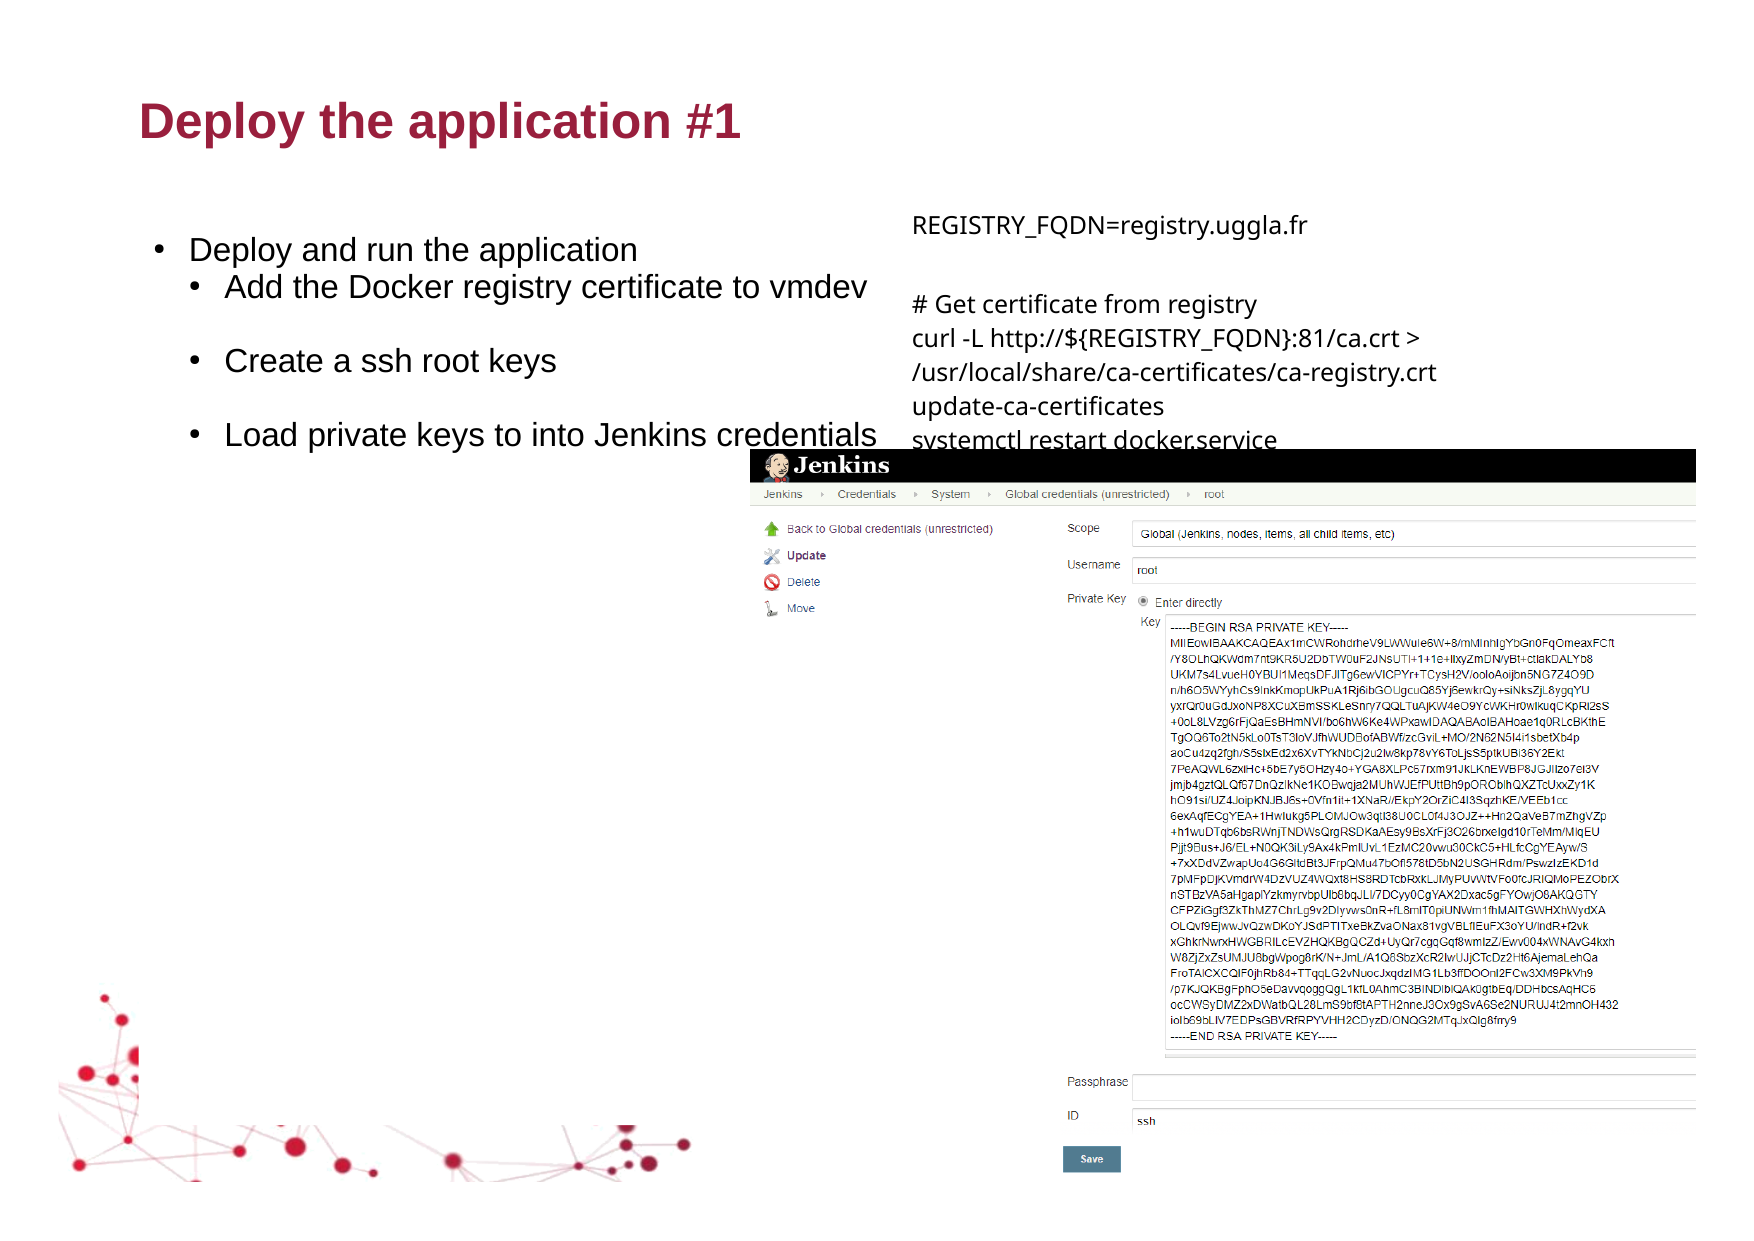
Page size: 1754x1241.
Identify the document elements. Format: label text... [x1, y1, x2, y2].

text_box REGISTRY_FQDN=registry.uggla.fr # Get certificate from registry curl -L http://${REGISTRY_FQDN}:81/ca.crt > /usr/local/share/ca-certificates/ca-registry.crt update-ca-certificates systemctl restart docker.service [897, 200, 1654, 399]
picture [750, 449, 1696, 1182]
picture [58, 965, 738, 1182]
text_box Deploy and run the application Add the Docker registry certificate to vmdev Create a ssh root keys Load private keys to into Jenkins credentials [138, 223, 1465, 1126]
text_box Deploy the application #1 [138, 88, 1638, 223]
